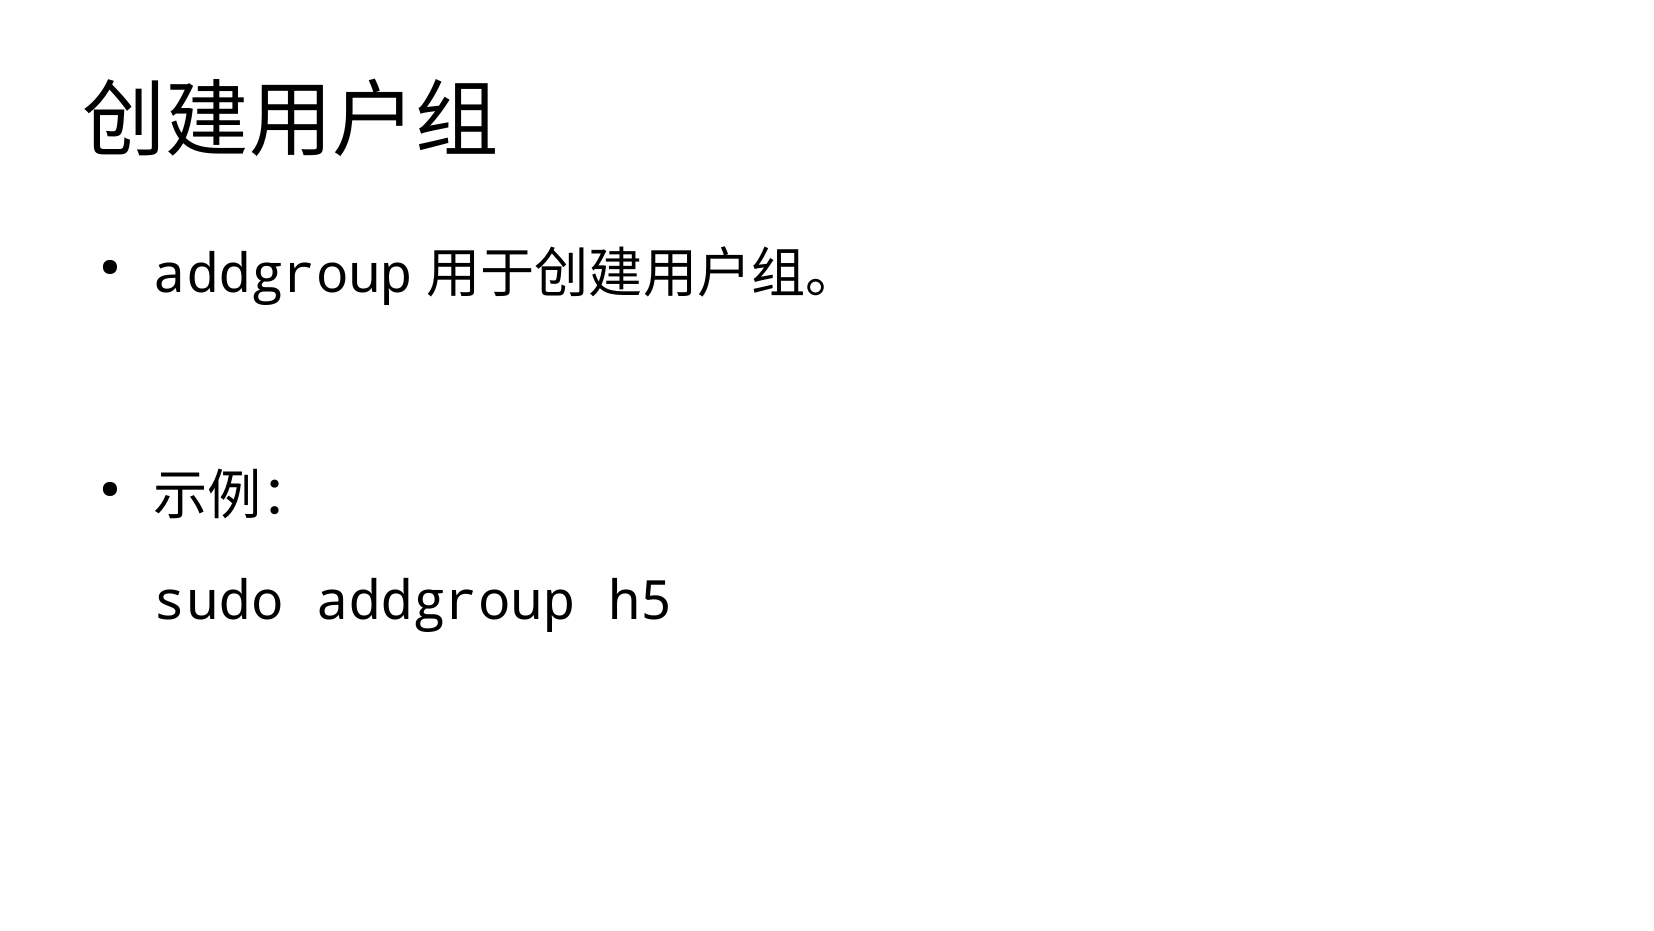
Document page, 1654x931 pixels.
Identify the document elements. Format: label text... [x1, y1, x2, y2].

title 创建用户组 [82, 37, 1571, 189]
list addgroup用于创建用户组。 示例： sudo addgroup h5 [82, 217, 1571, 758]
